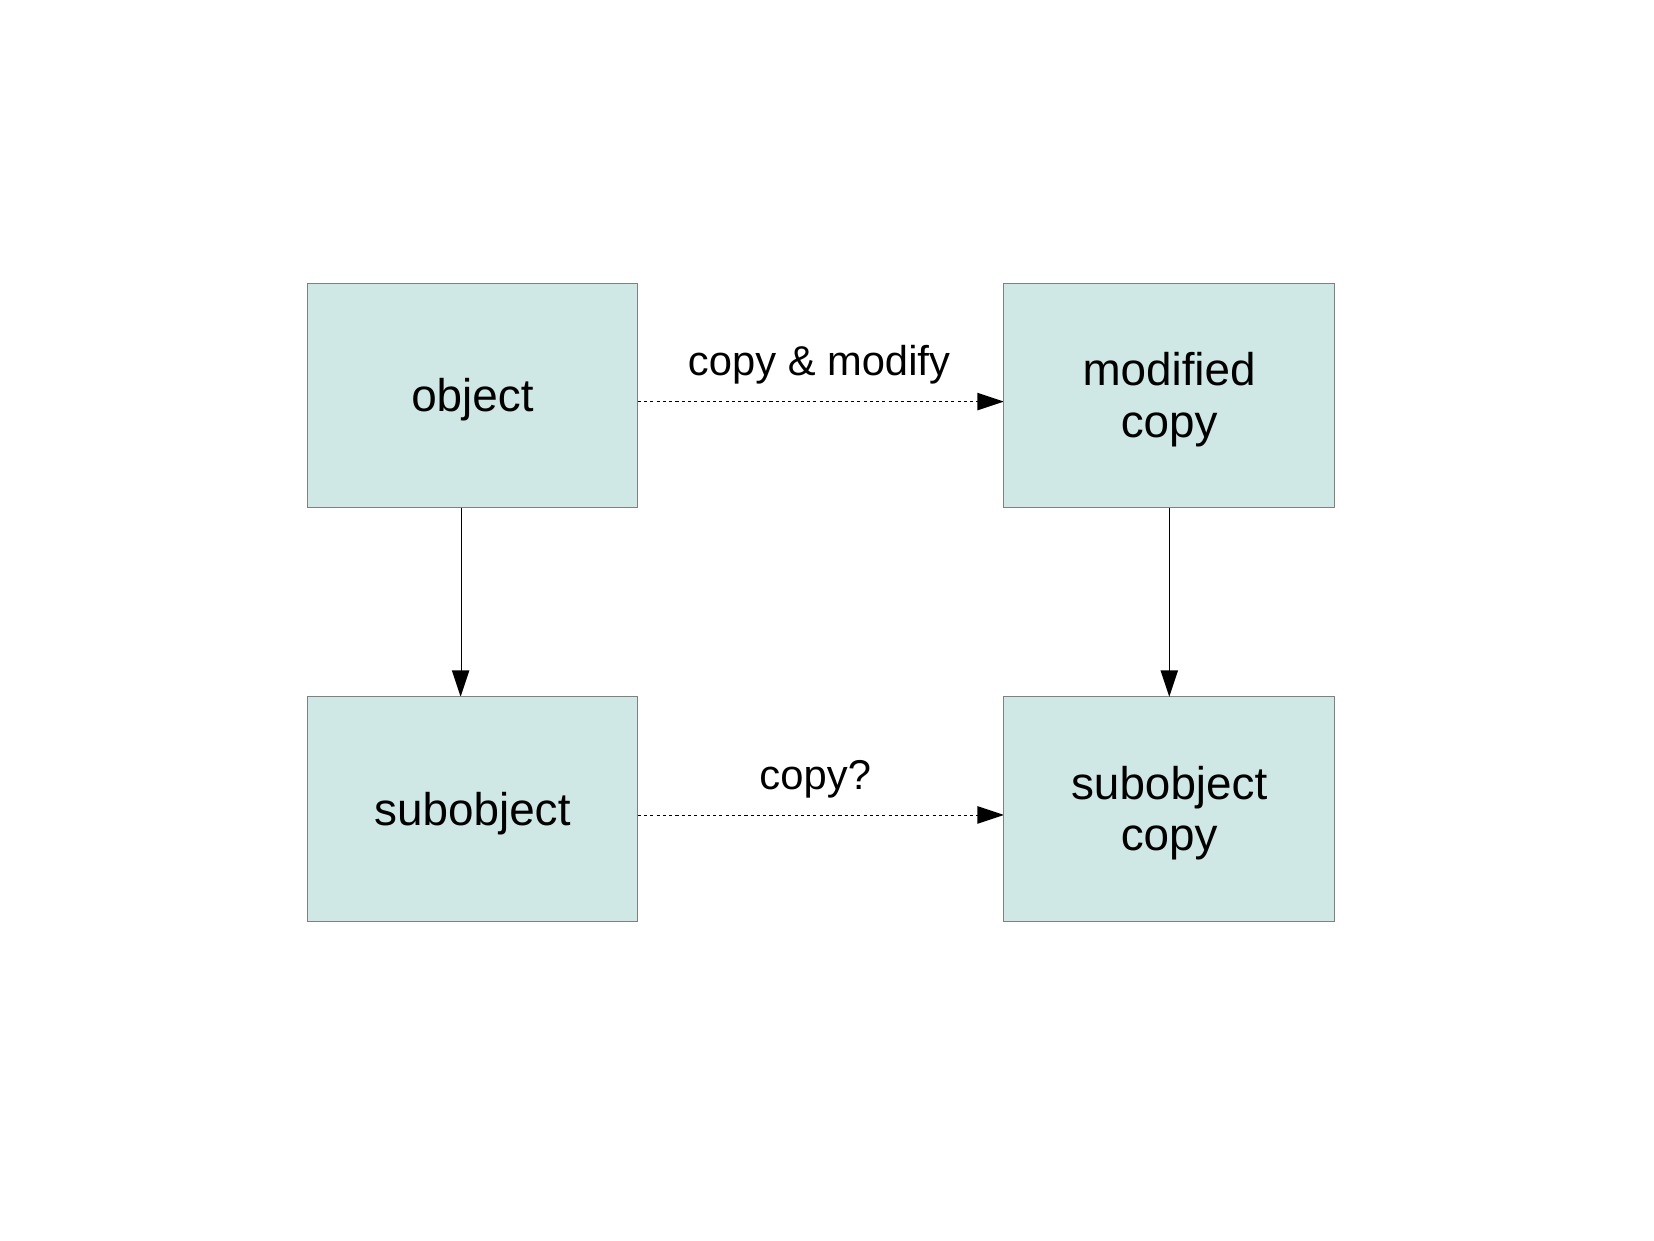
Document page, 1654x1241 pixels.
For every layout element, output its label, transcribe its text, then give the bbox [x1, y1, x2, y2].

text_box subobject copy [1003, 696, 1335, 922]
text_box copy? [744, 744, 886, 813]
text_box copy & modify [673, 330, 965, 400]
text_box object [307, 283, 638, 508]
text_box modified copy [1003, 283, 1335, 508]
text_box subobject [307, 696, 638, 922]
